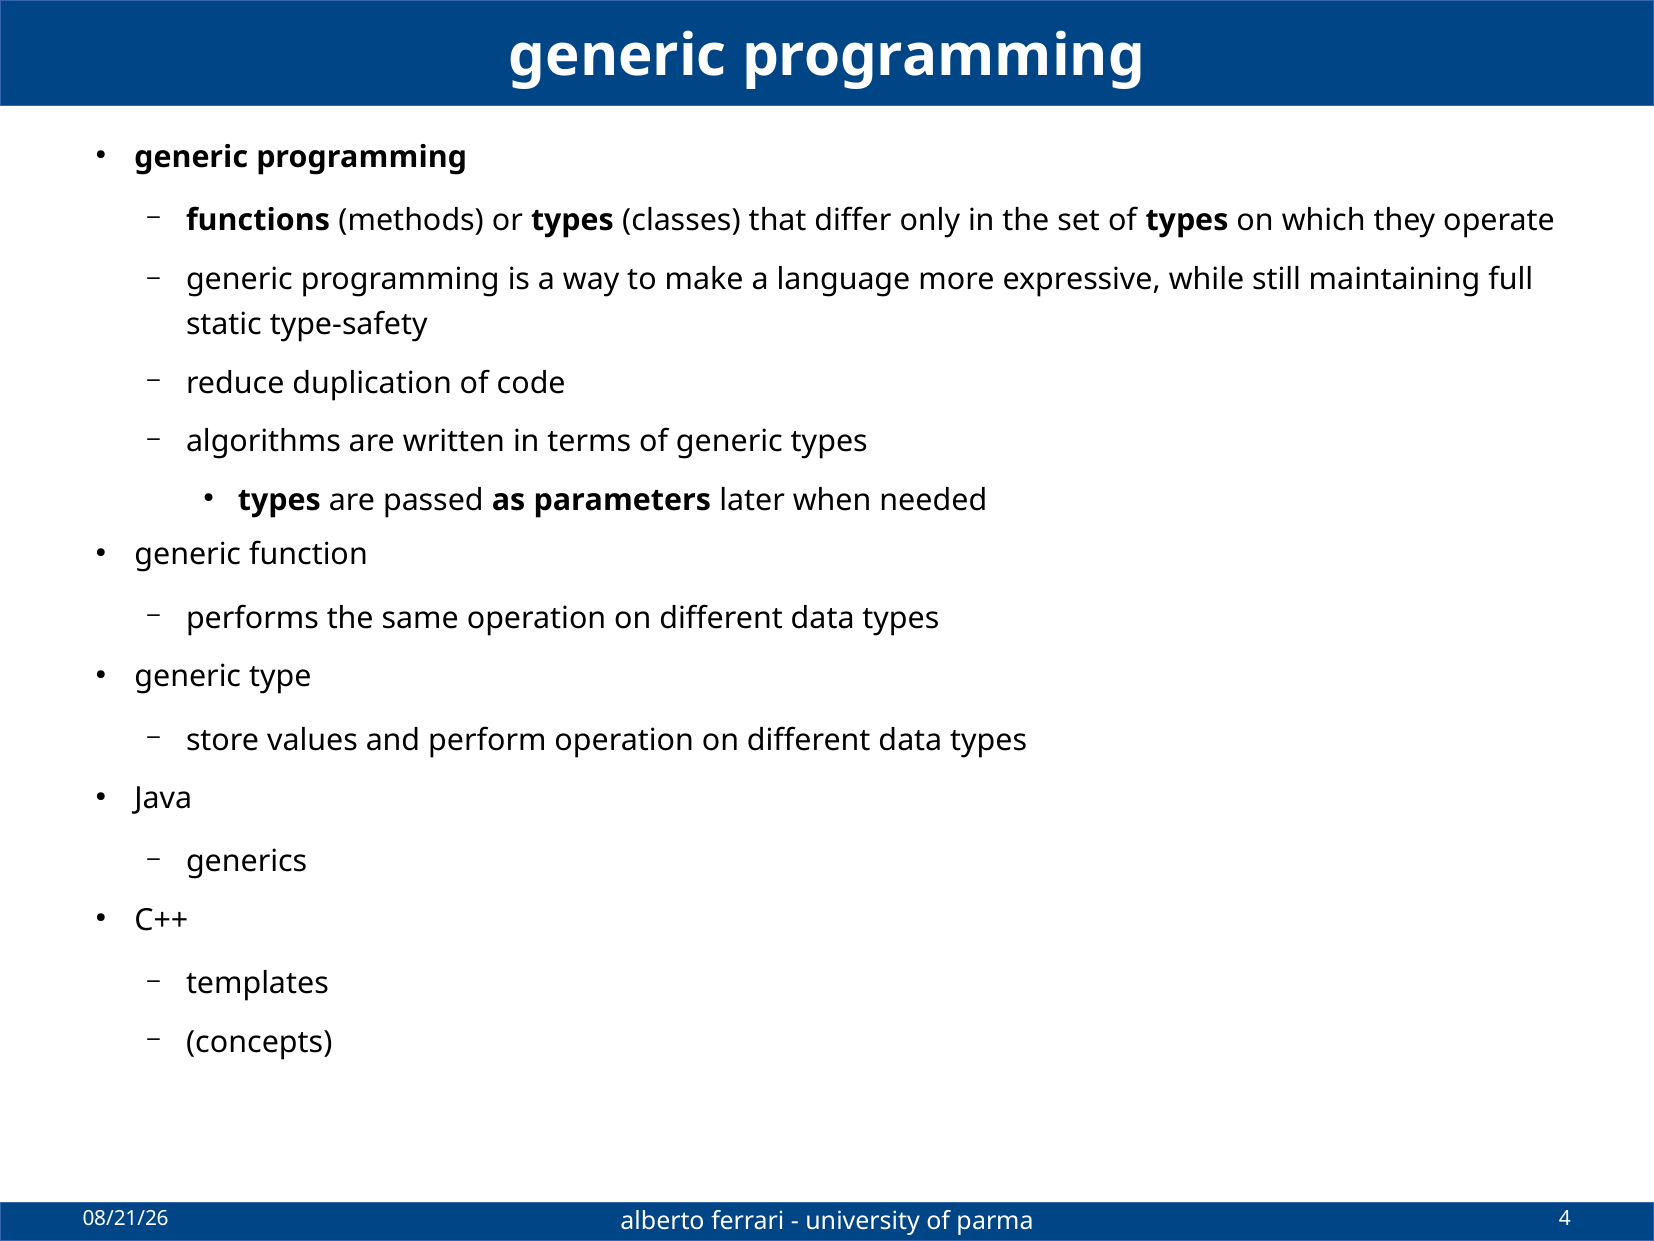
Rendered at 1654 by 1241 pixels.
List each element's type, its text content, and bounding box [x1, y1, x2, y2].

title generic programming [0, 0, 1654, 106]
list generic programming functions (methods) or types (classes) that differ only in the set of types on which they operate ﻿generic programming is a way to make a language more expressive, while still maintaining full static type-safety reduce duplication of code algorithms are written in terms of generic types types are passed as parameters later when needed generic function performs the same operation on different data types generic type store values and perform operation on different data types Java generics C++ templates (concepts) [82, 135, 1571, 1096]
